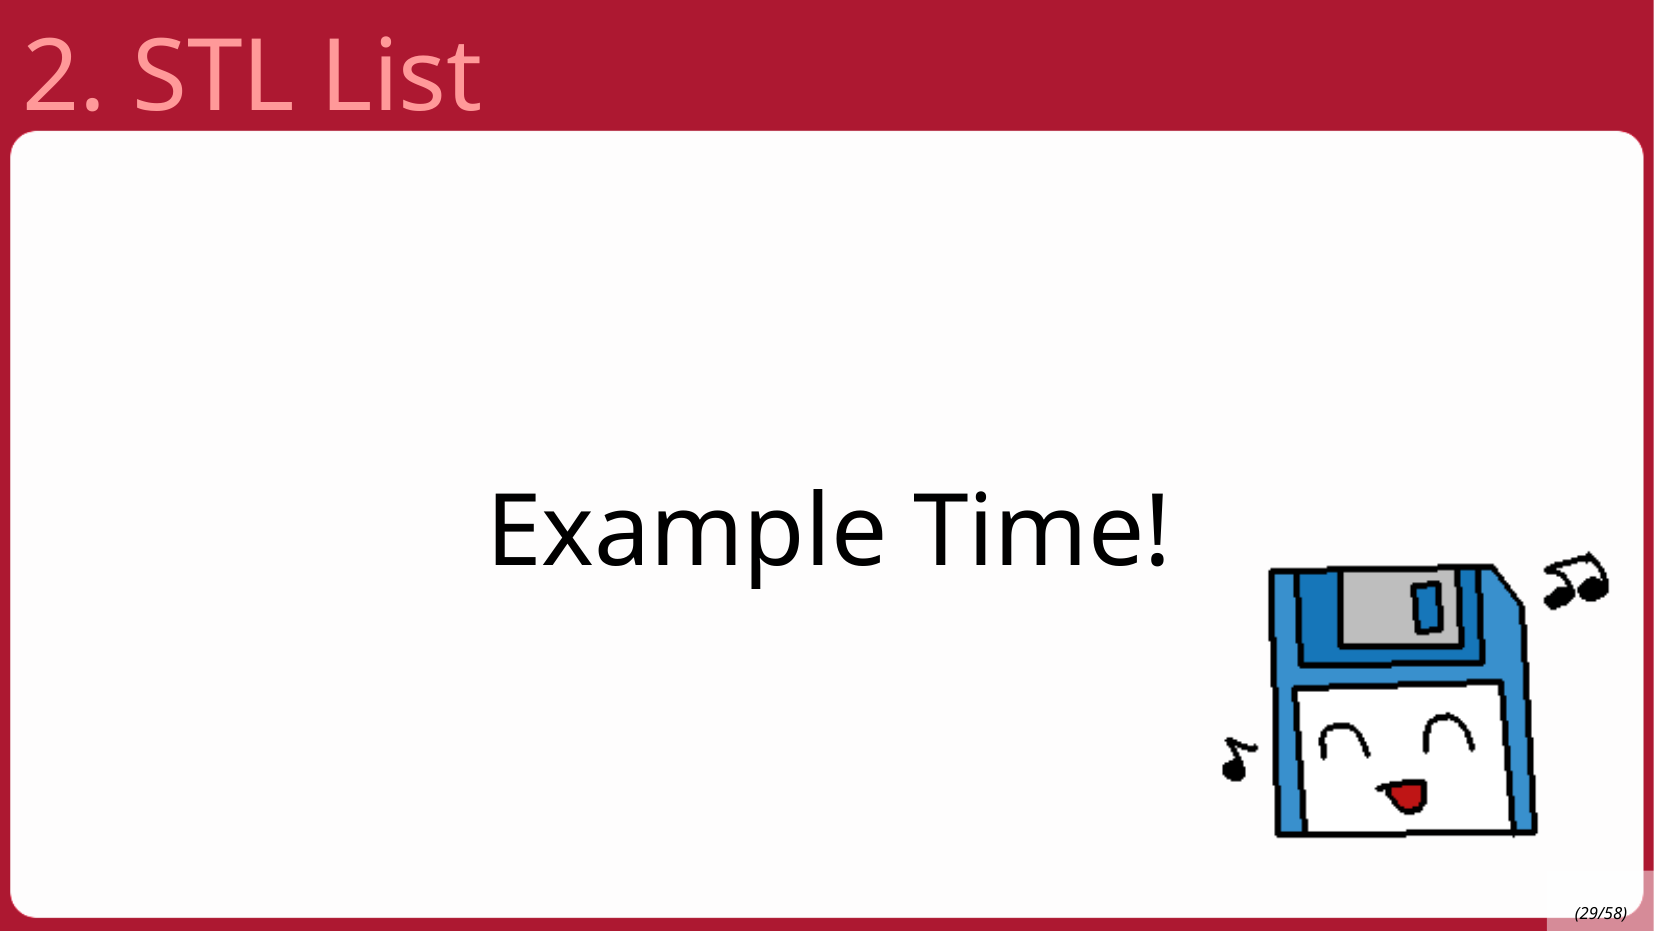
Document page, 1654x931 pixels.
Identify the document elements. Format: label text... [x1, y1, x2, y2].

title 2. STL List [22, 7, 1511, 136]
text_box (<number>/58) [1546, 877, 1654, 931]
text_box Example Time! [74, 182, 1584, 871]
picture [0, 0, 1654, 931]
